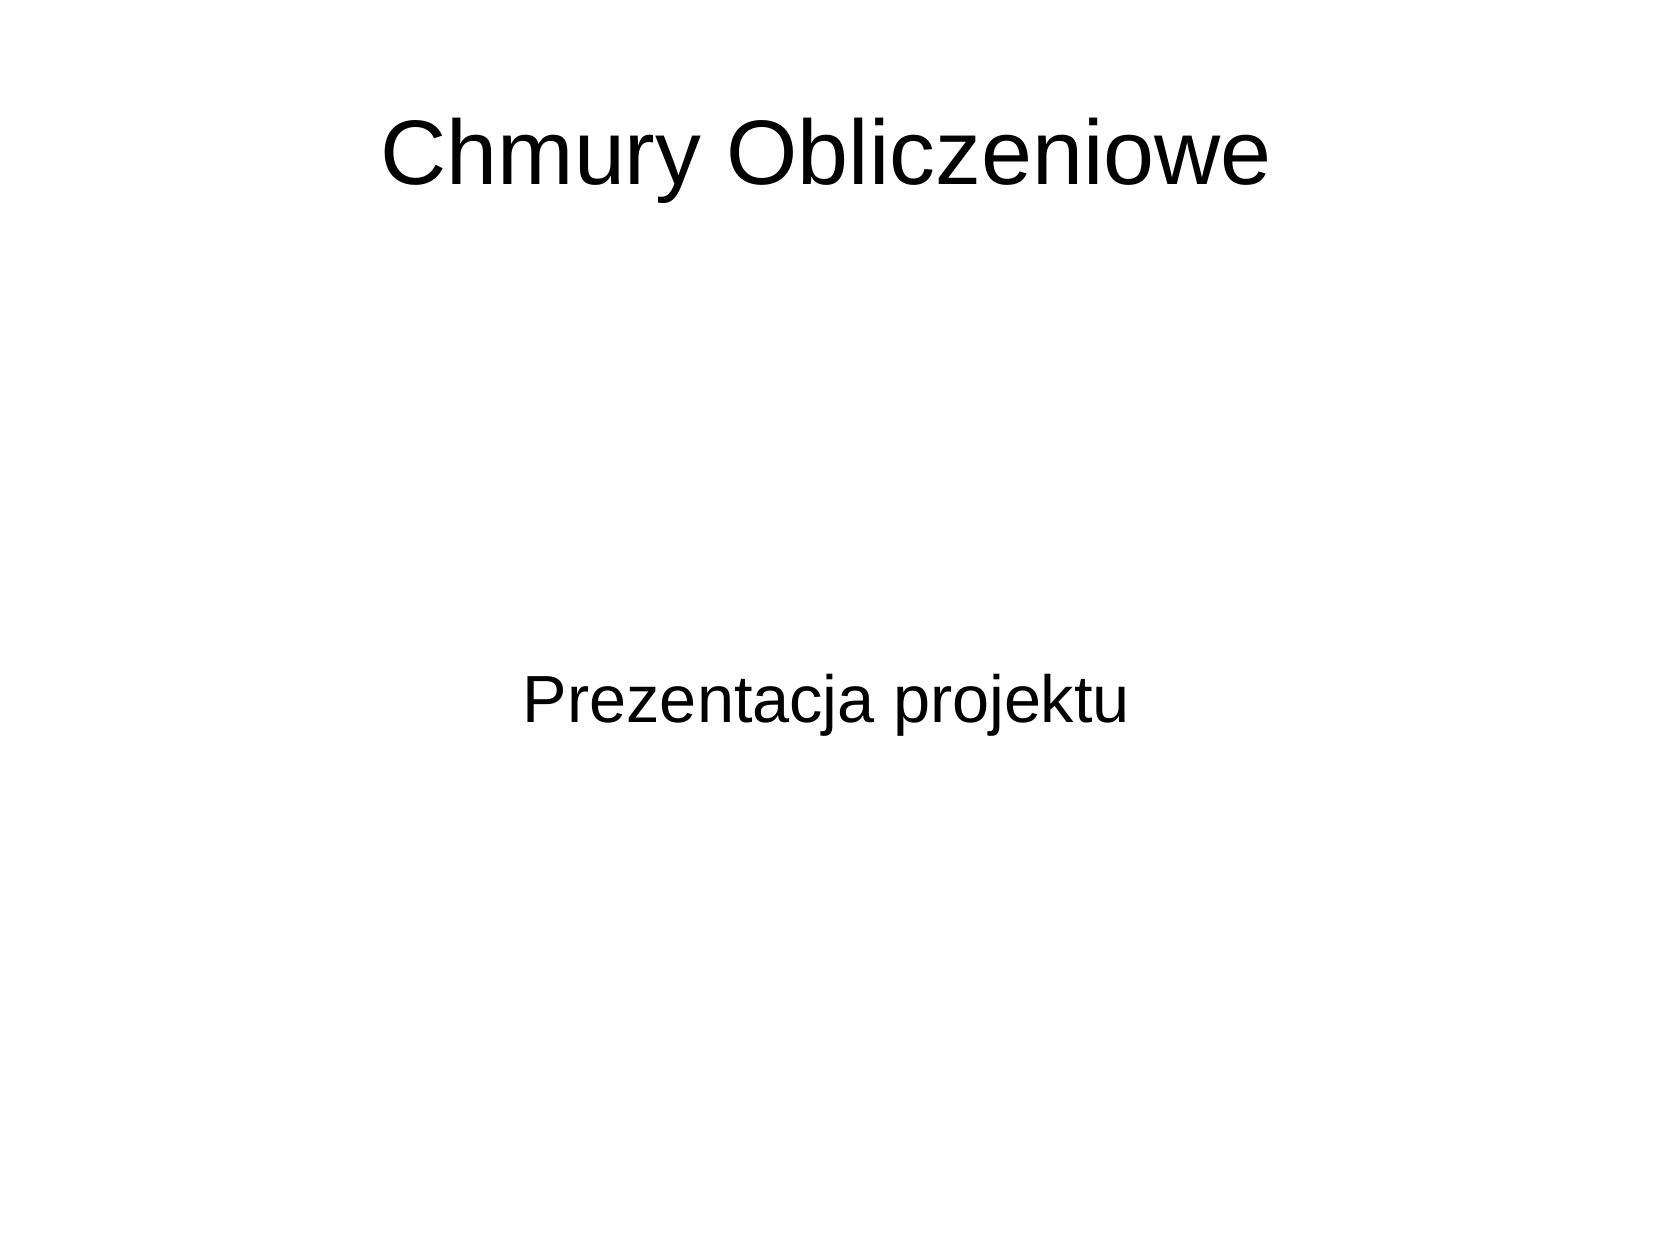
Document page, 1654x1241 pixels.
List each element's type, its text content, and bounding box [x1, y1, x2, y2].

subtitle Prezentacja projektu [82, 290, 1571, 1109]
title Chmury Obliczeniowe [82, 49, 1571, 257]
